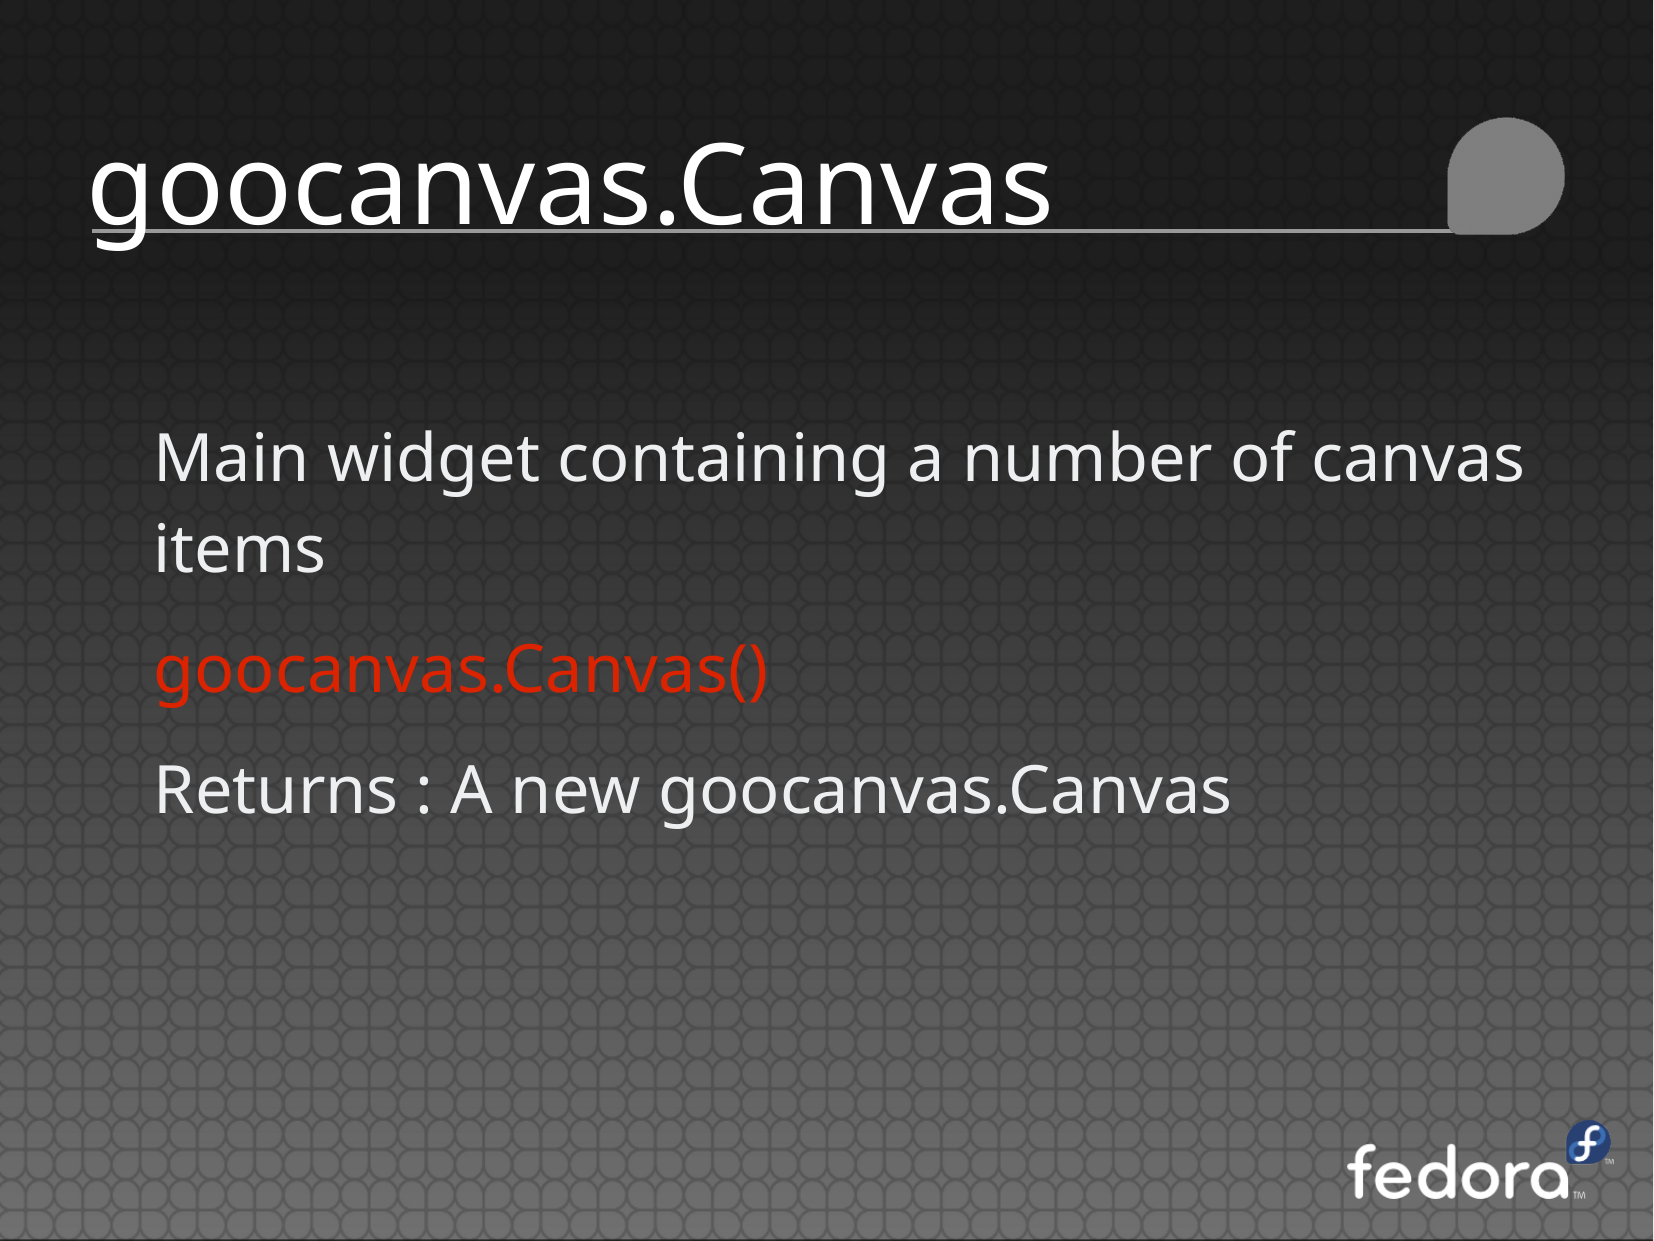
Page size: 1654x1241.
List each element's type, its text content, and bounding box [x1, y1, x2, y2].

title goocanvas.Canvas [86, 84, 1575, 277]
list Main widget containing a number of canvas items goocanvas.Canvas() Returns : A new goocanvas.Canvas [82, 290, 1571, 1095]
picture [0, 0, 1654, 1241]
